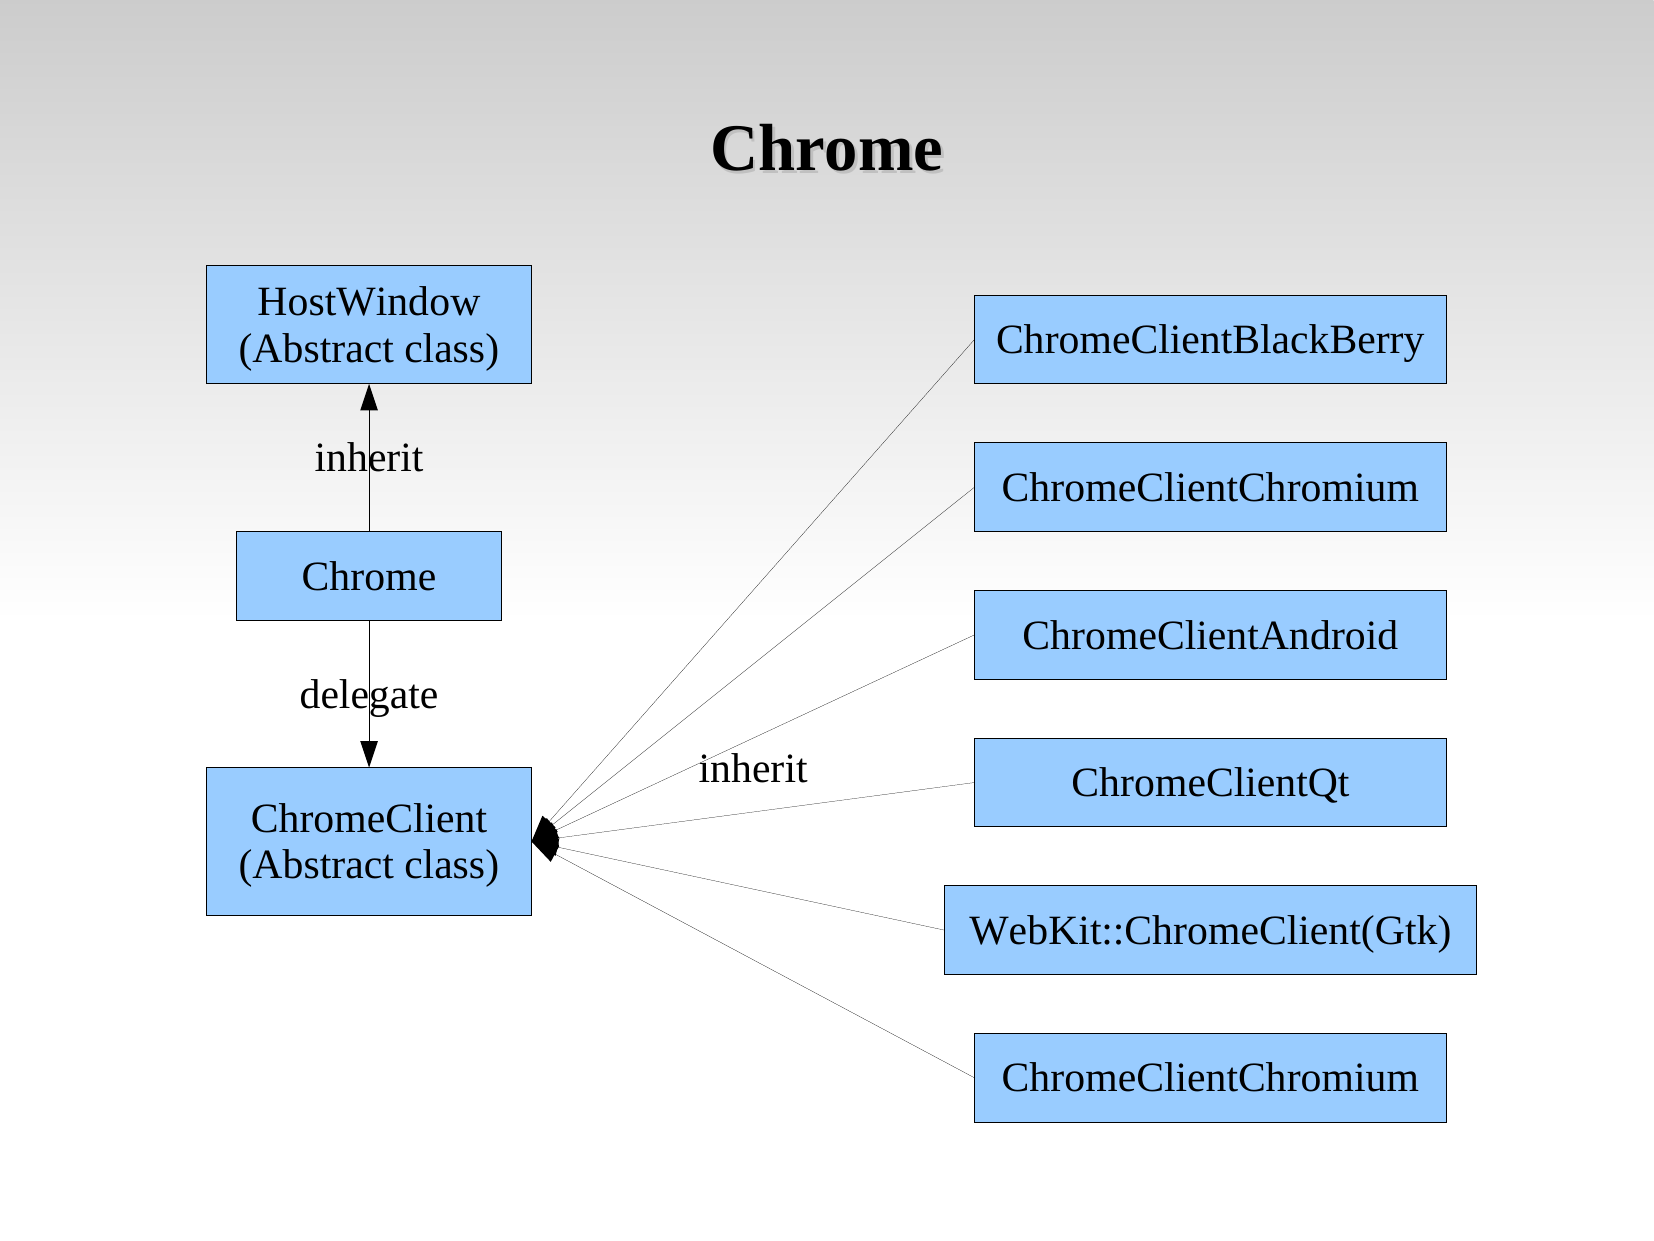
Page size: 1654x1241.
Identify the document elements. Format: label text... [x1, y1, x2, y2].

text_box Chrome [236, 531, 502, 621]
title Chrome [82, 59, 1571, 237]
text_box HostWindow (Abstract class) [206, 265, 532, 384]
text_box inherit [620, 738, 886, 800]
text_box ChromeClientAndroid [974, 590, 1447, 680]
text_box WebKit::ChromeClient(Gtk) [944, 885, 1477, 975]
text_box ChromeClientChromium [974, 1033, 1447, 1123]
text_box ChromeClient (Abstract class) [206, 767, 532, 916]
text_box ChromeClientQt [974, 738, 1447, 827]
text_box ChromeClientBlackBerry [974, 295, 1447, 384]
text_box ChromeClientChromium [974, 442, 1447, 532]
